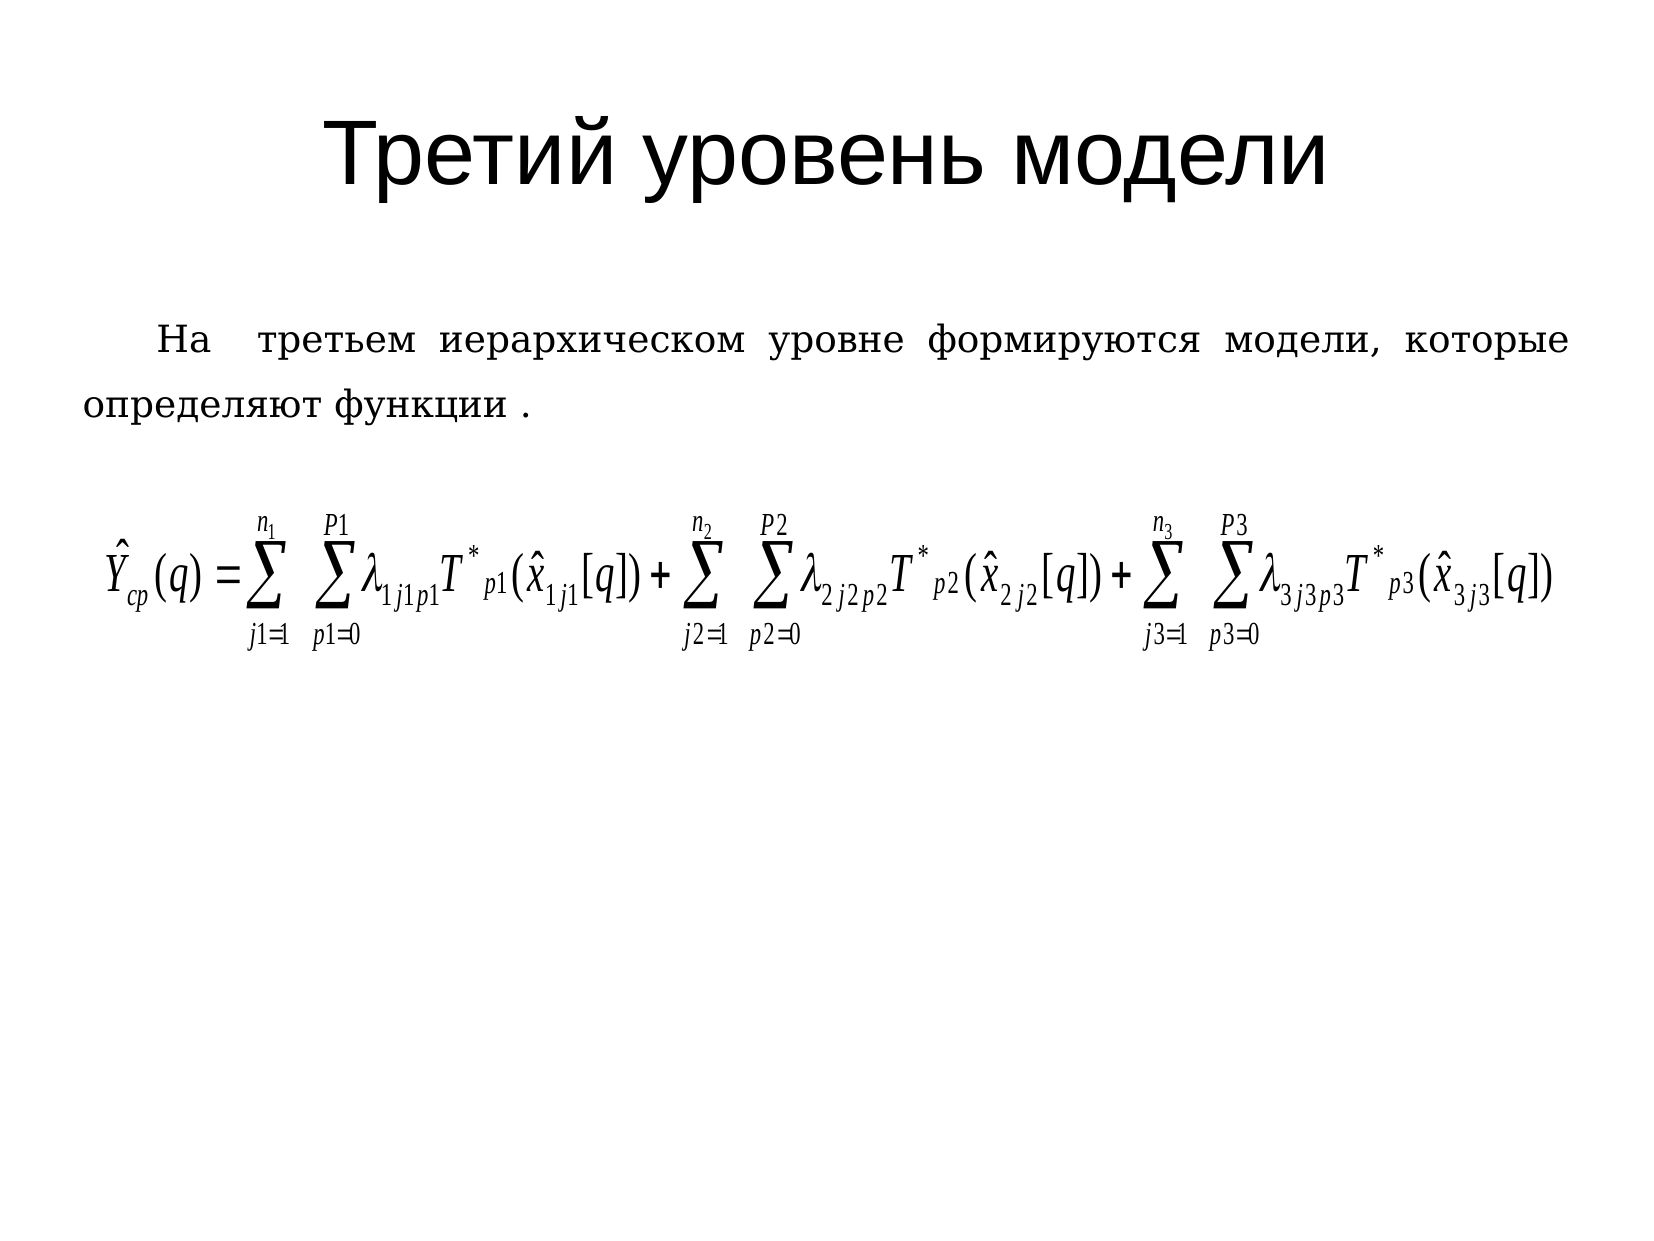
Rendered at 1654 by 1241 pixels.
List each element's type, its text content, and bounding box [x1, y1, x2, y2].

list На третьем иерархическом уровне формируются модели, которые определяют функции . [82, 296, 1571, 1016]
picture [101, 495, 1561, 661]
title Третий уровень модели [82, 49, 1571, 257]
